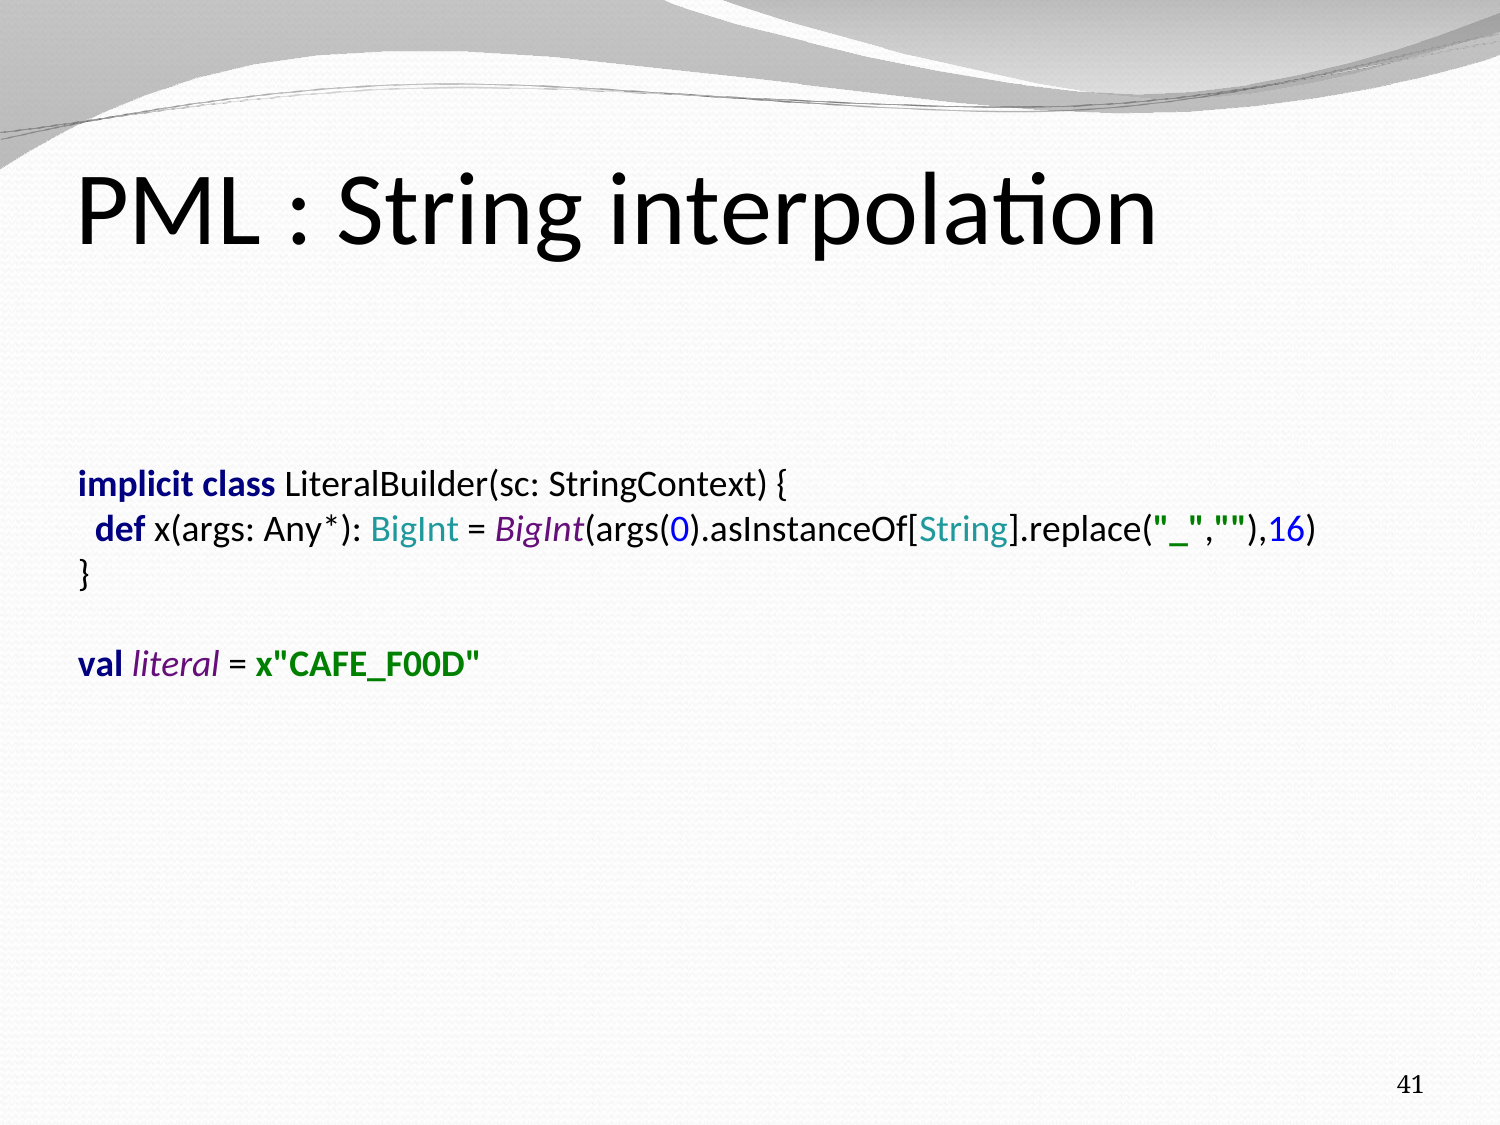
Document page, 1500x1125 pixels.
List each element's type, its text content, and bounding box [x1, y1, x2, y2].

title PML : String interpolation [75, 78, 1426, 266]
text_box <numéro> [1299, 1042, 1426, 1103]
text_box implicit class LiteralBuilder(sc: StringContext) { def x(args: Any*): BigInt = BigInt(args(0).asInstanceOf[String].replace("_",""),16) } val literal = x"CAFE_F00D" [63, 451, 1453, 827]
picture [0, 0, 1500, 1125]
